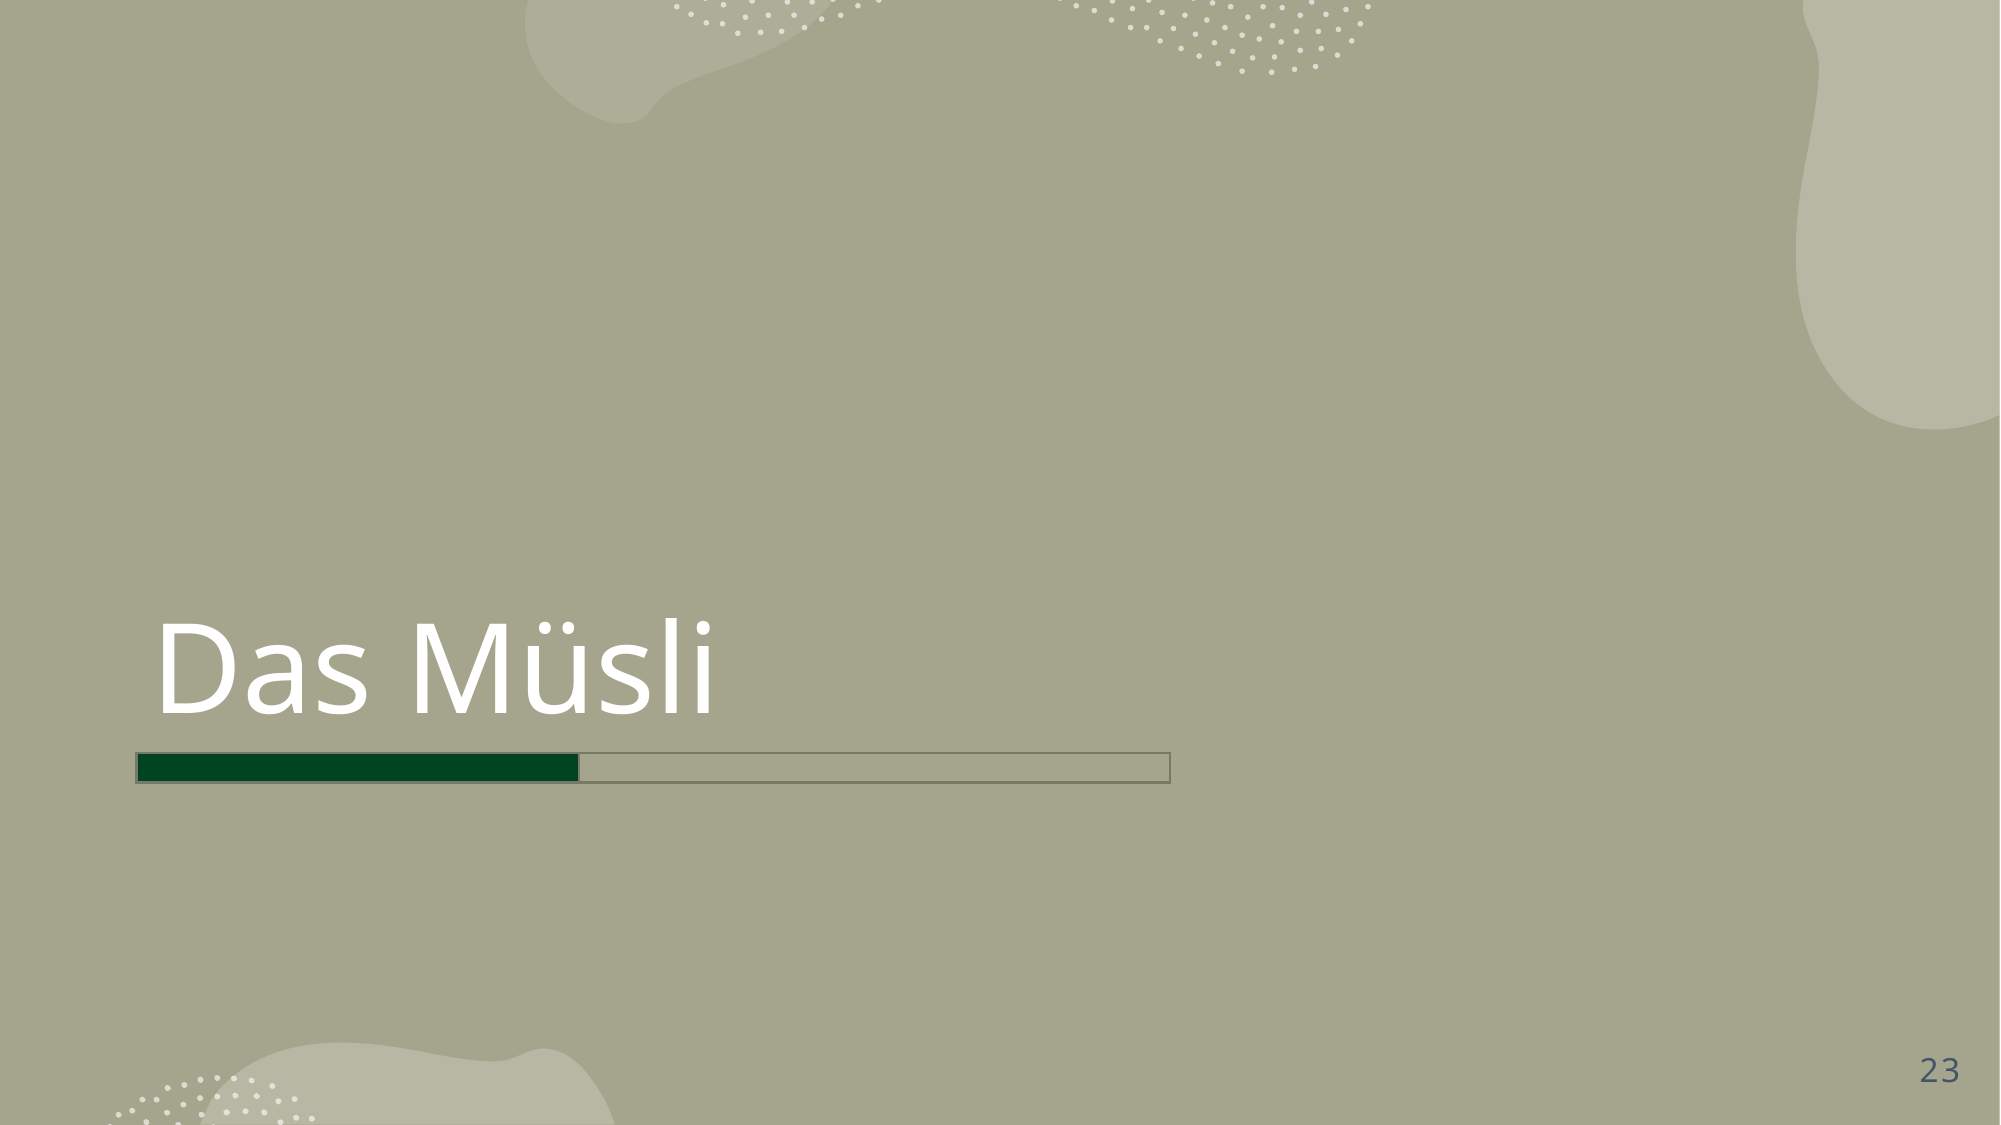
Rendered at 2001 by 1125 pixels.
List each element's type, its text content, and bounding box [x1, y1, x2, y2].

text_box [136, 753, 578, 782]
text_box [1887, 1019, 1993, 1125]
title Das Müsli [136, 280, 1862, 749]
